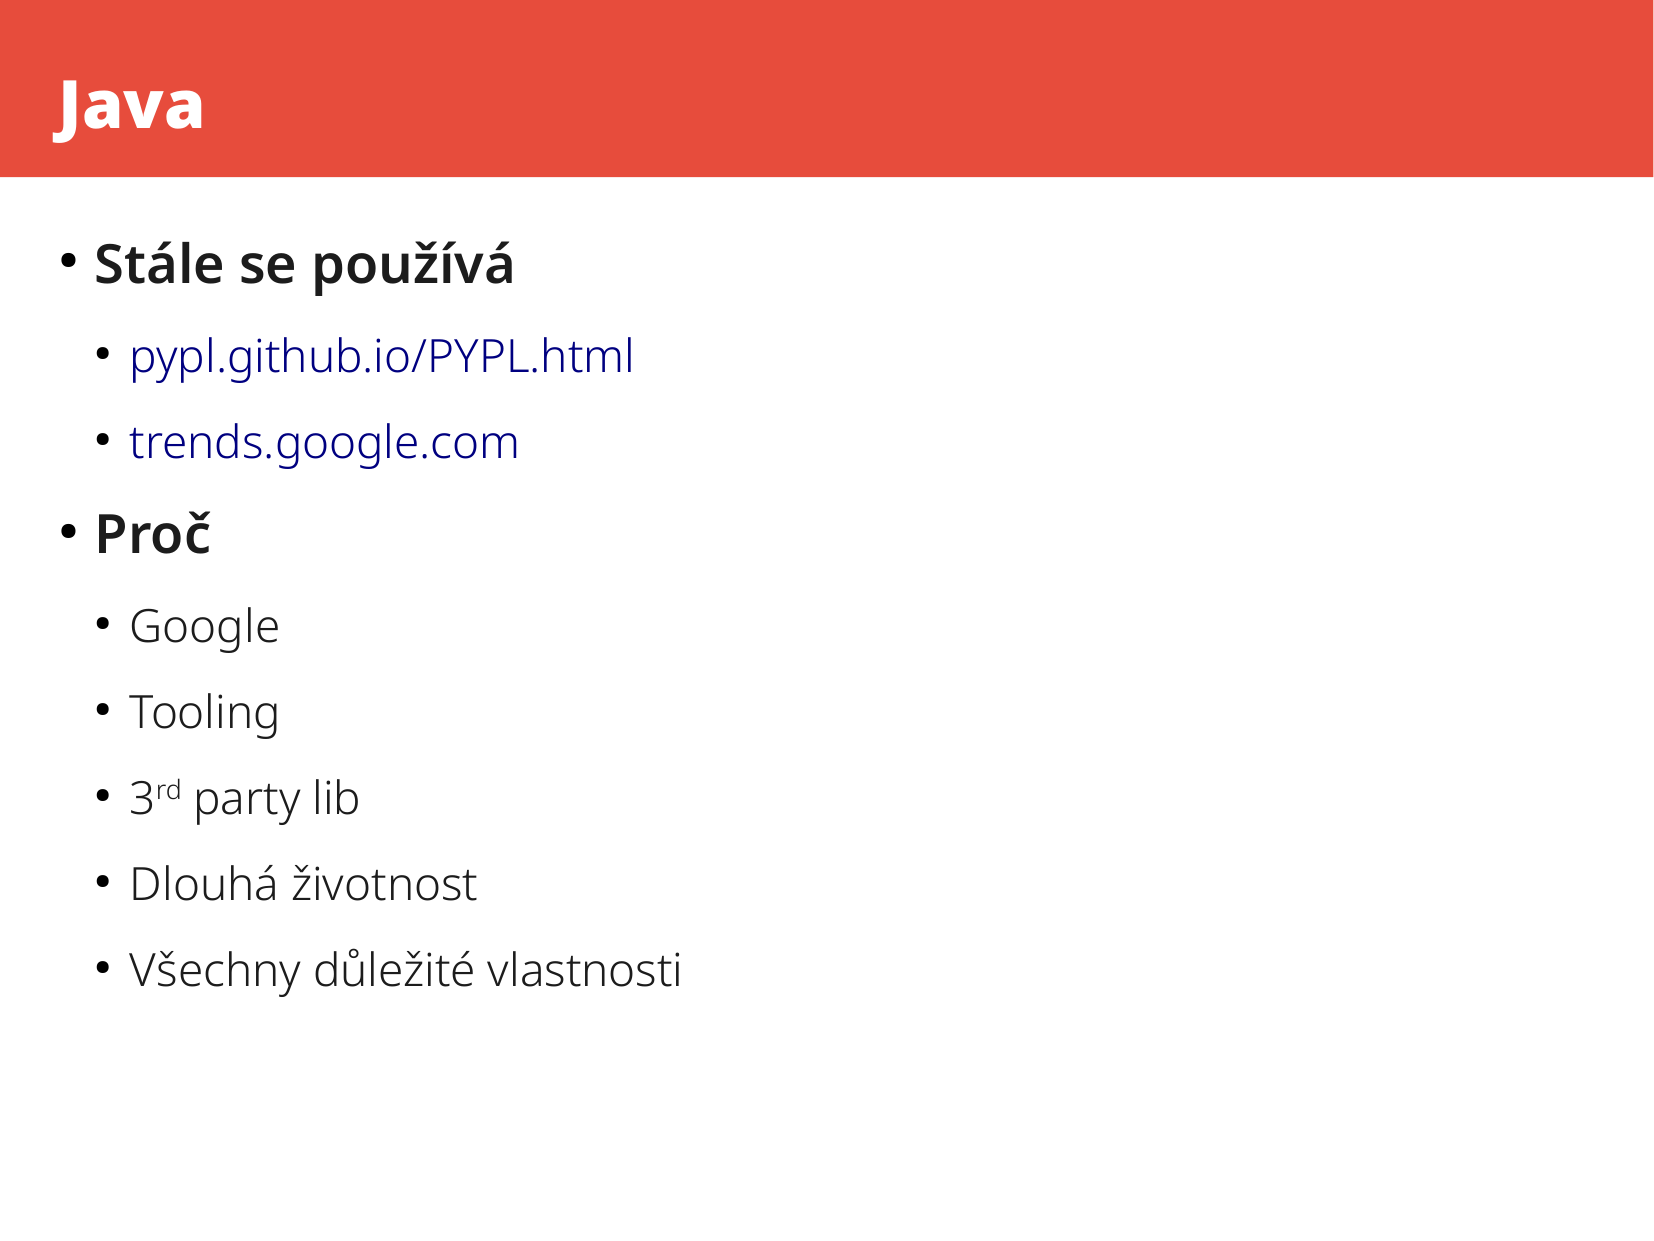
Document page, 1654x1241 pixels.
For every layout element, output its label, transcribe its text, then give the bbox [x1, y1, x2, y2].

list Stále se používá pypl.github.io/PYPL.html trends.google.com Proč Google Tooling 3rd party lib Dlouhá životnost Všechny důležité vlastnosti [59, 225, 1593, 1183]
title Java [59, 0, 1595, 148]
